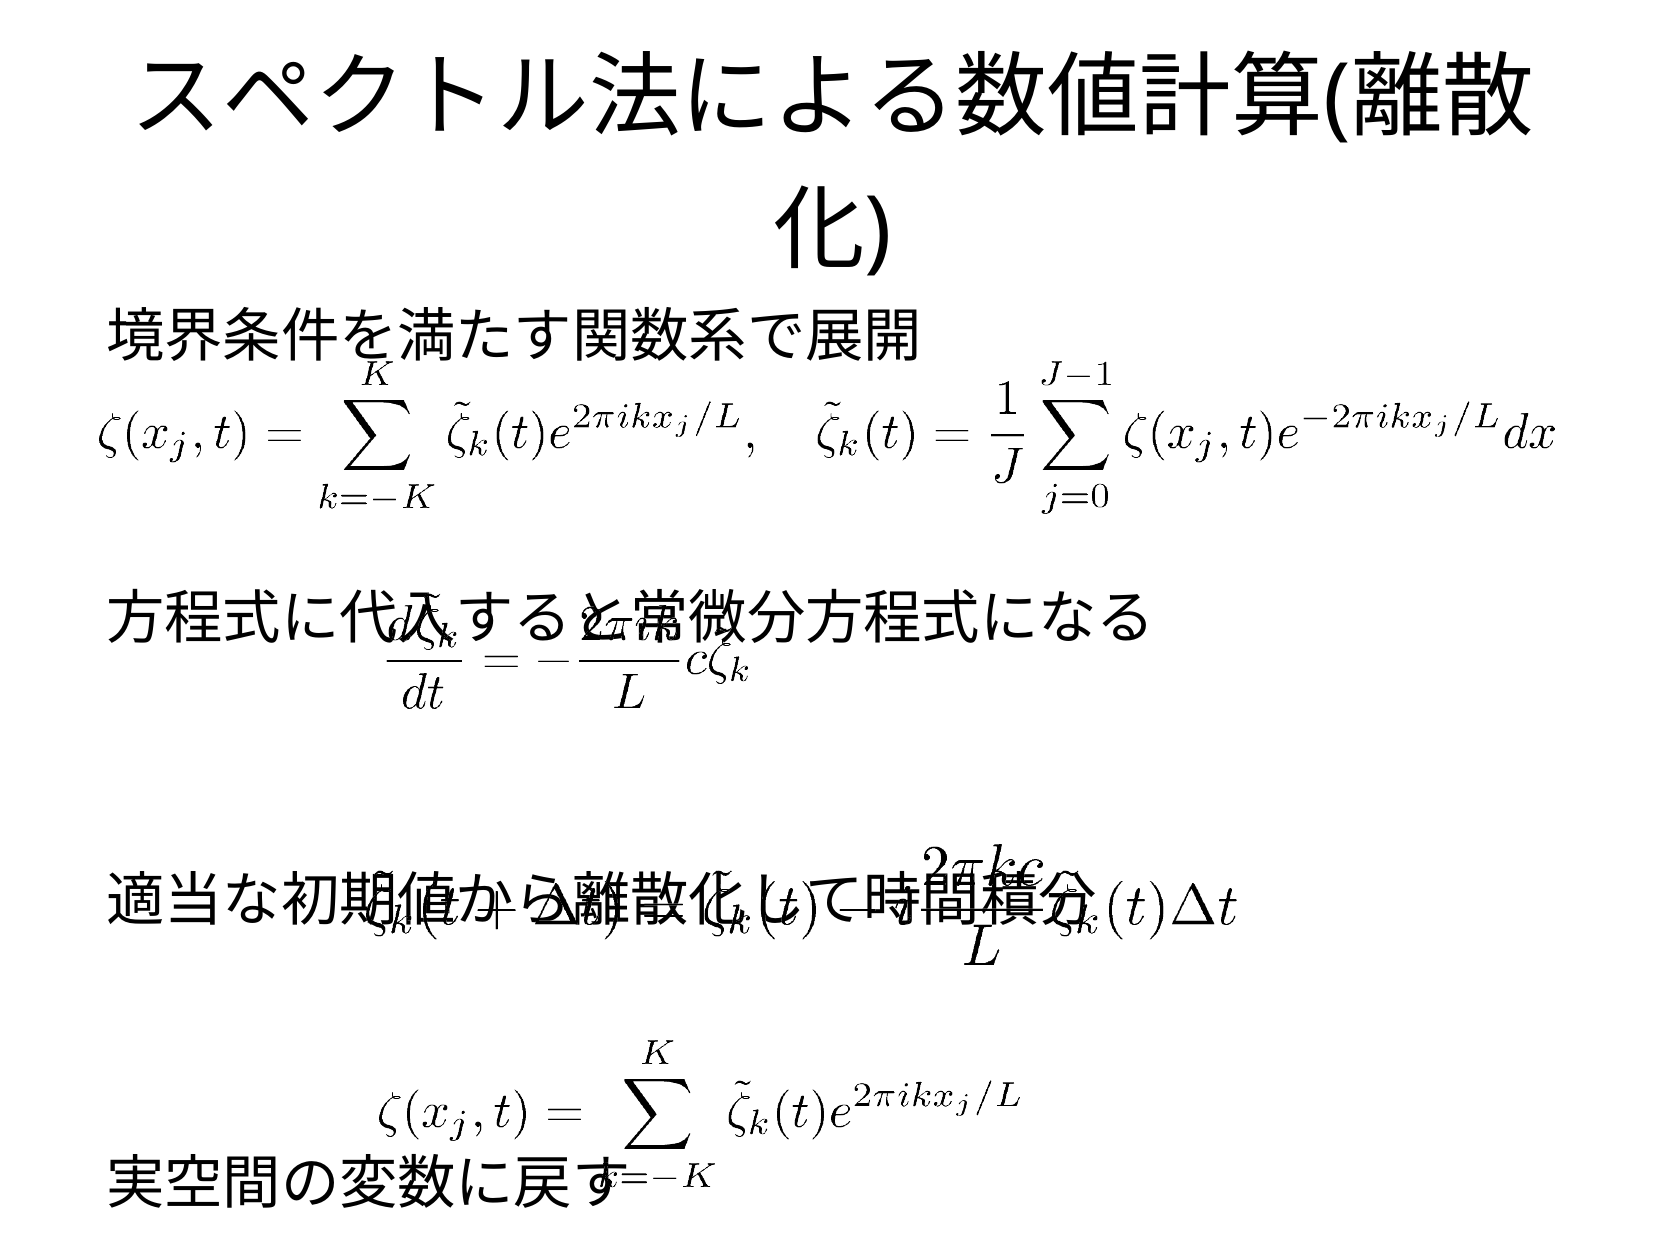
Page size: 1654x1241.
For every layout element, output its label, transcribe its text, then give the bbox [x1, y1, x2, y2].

title スペクトル法による数値計算(離散化) [88, 59, 1577, 252]
picture [368, 1033, 1034, 1194]
picture [382, 590, 763, 711]
picture [353, 839, 1252, 968]
picture [88, 354, 1569, 520]
list 境界条件を満たす関数系で展開 方程式に代入すると常微分方程式になる 適当な初期値から離散化して時間積分 実空間の変数に戻す [88, 288, 1577, 1093]
